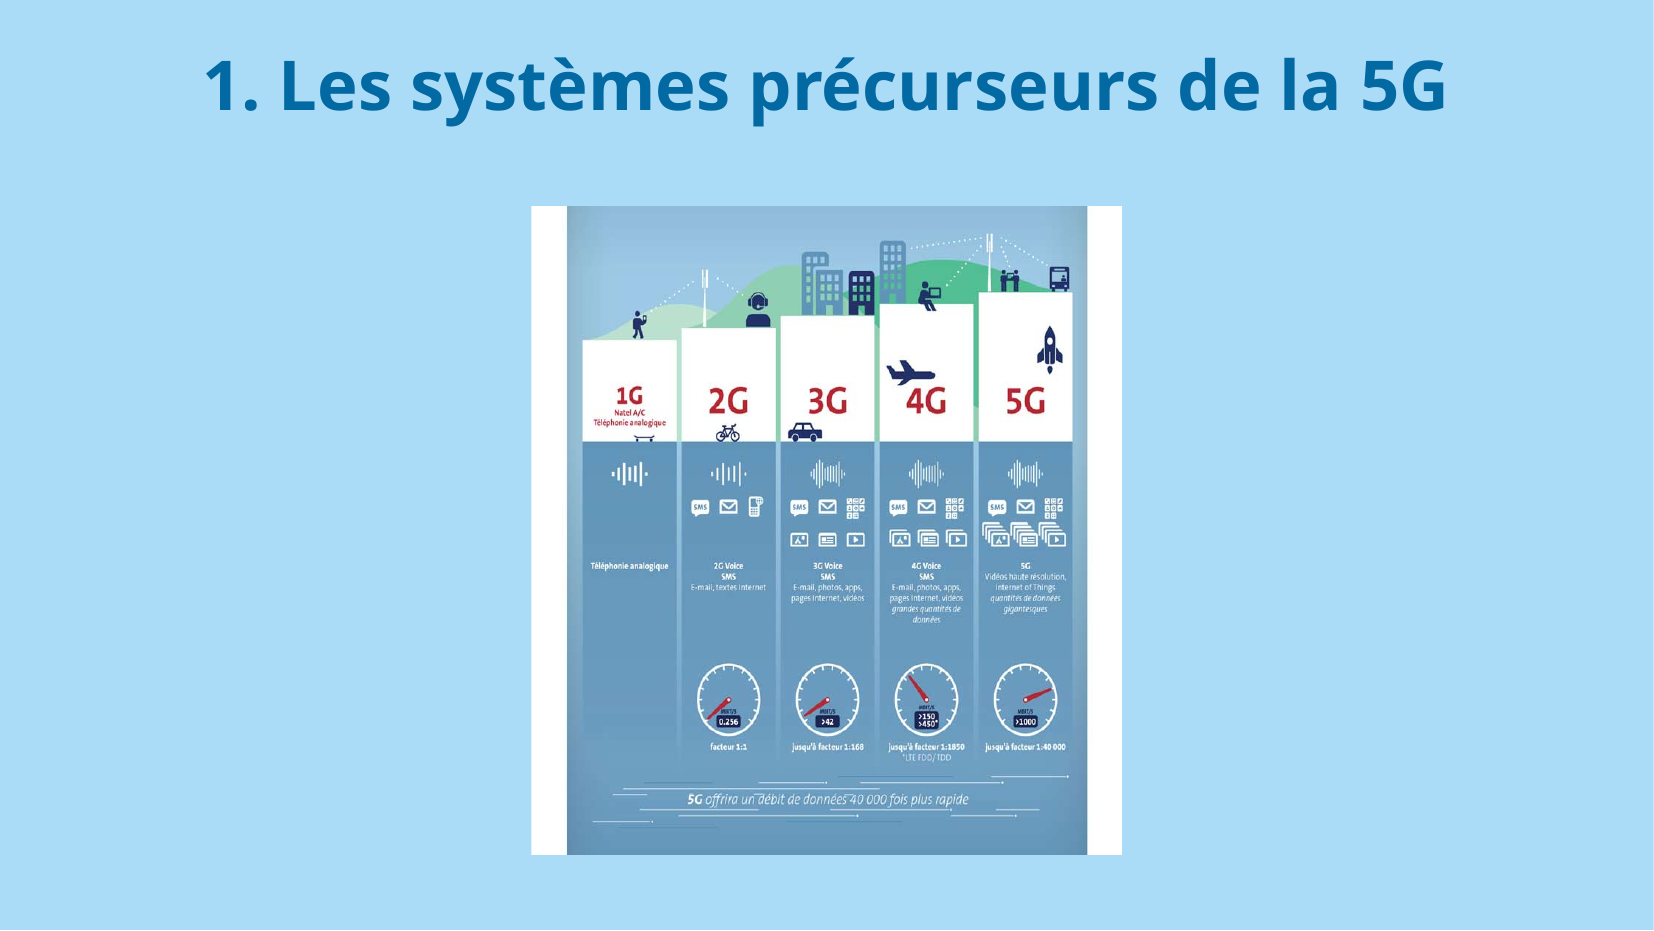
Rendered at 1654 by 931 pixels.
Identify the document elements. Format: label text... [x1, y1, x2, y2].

picture [531, 206, 1122, 855]
title 1. Les systèmes précurseurs de la 5G [54, 31, 1598, 134]
